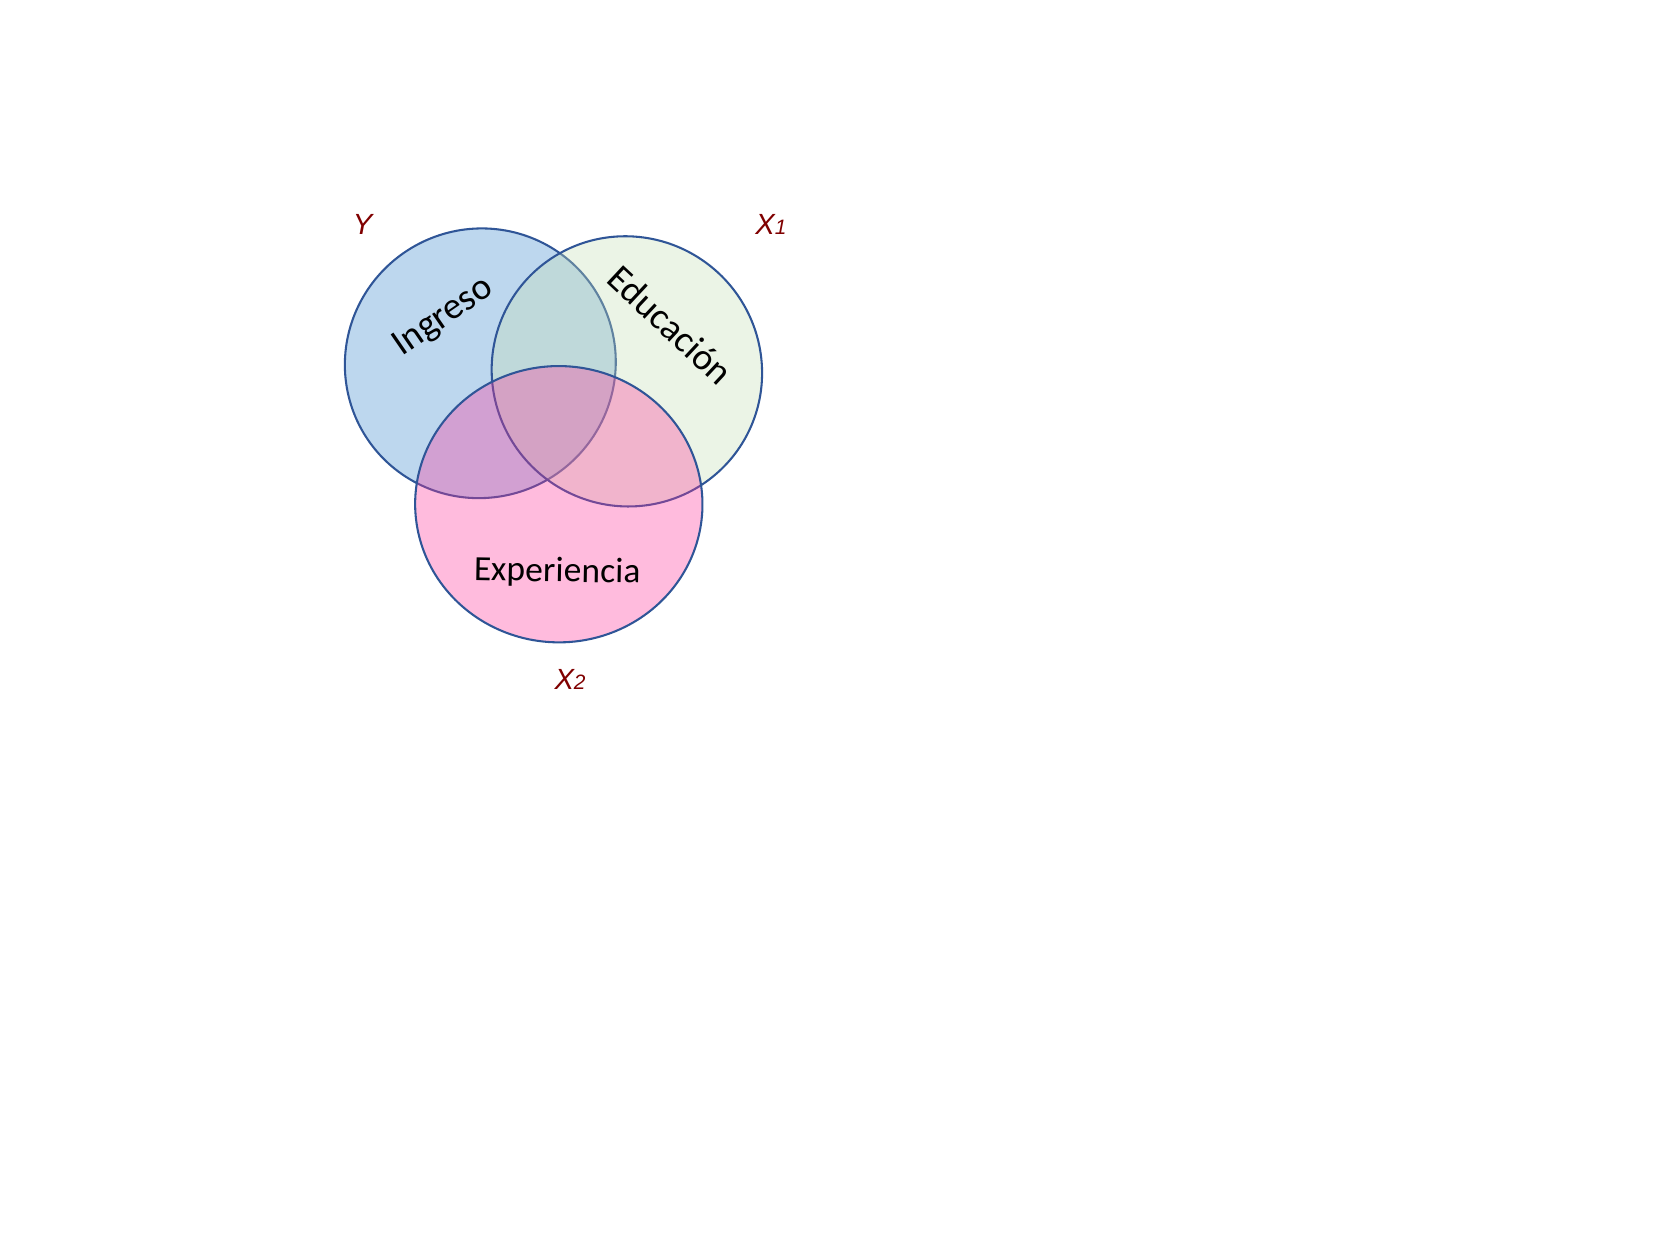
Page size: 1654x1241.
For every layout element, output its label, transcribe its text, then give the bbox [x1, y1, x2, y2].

text_box Y [332, 200, 393, 258]
text_box Experiencia [415, 366, 703, 643]
text_box Ingreso [344, 228, 560, 483]
text_box Educación [491, 236, 763, 485]
text_box X1 [728, 200, 814, 300]
text_box X2 [527, 655, 613, 755]
